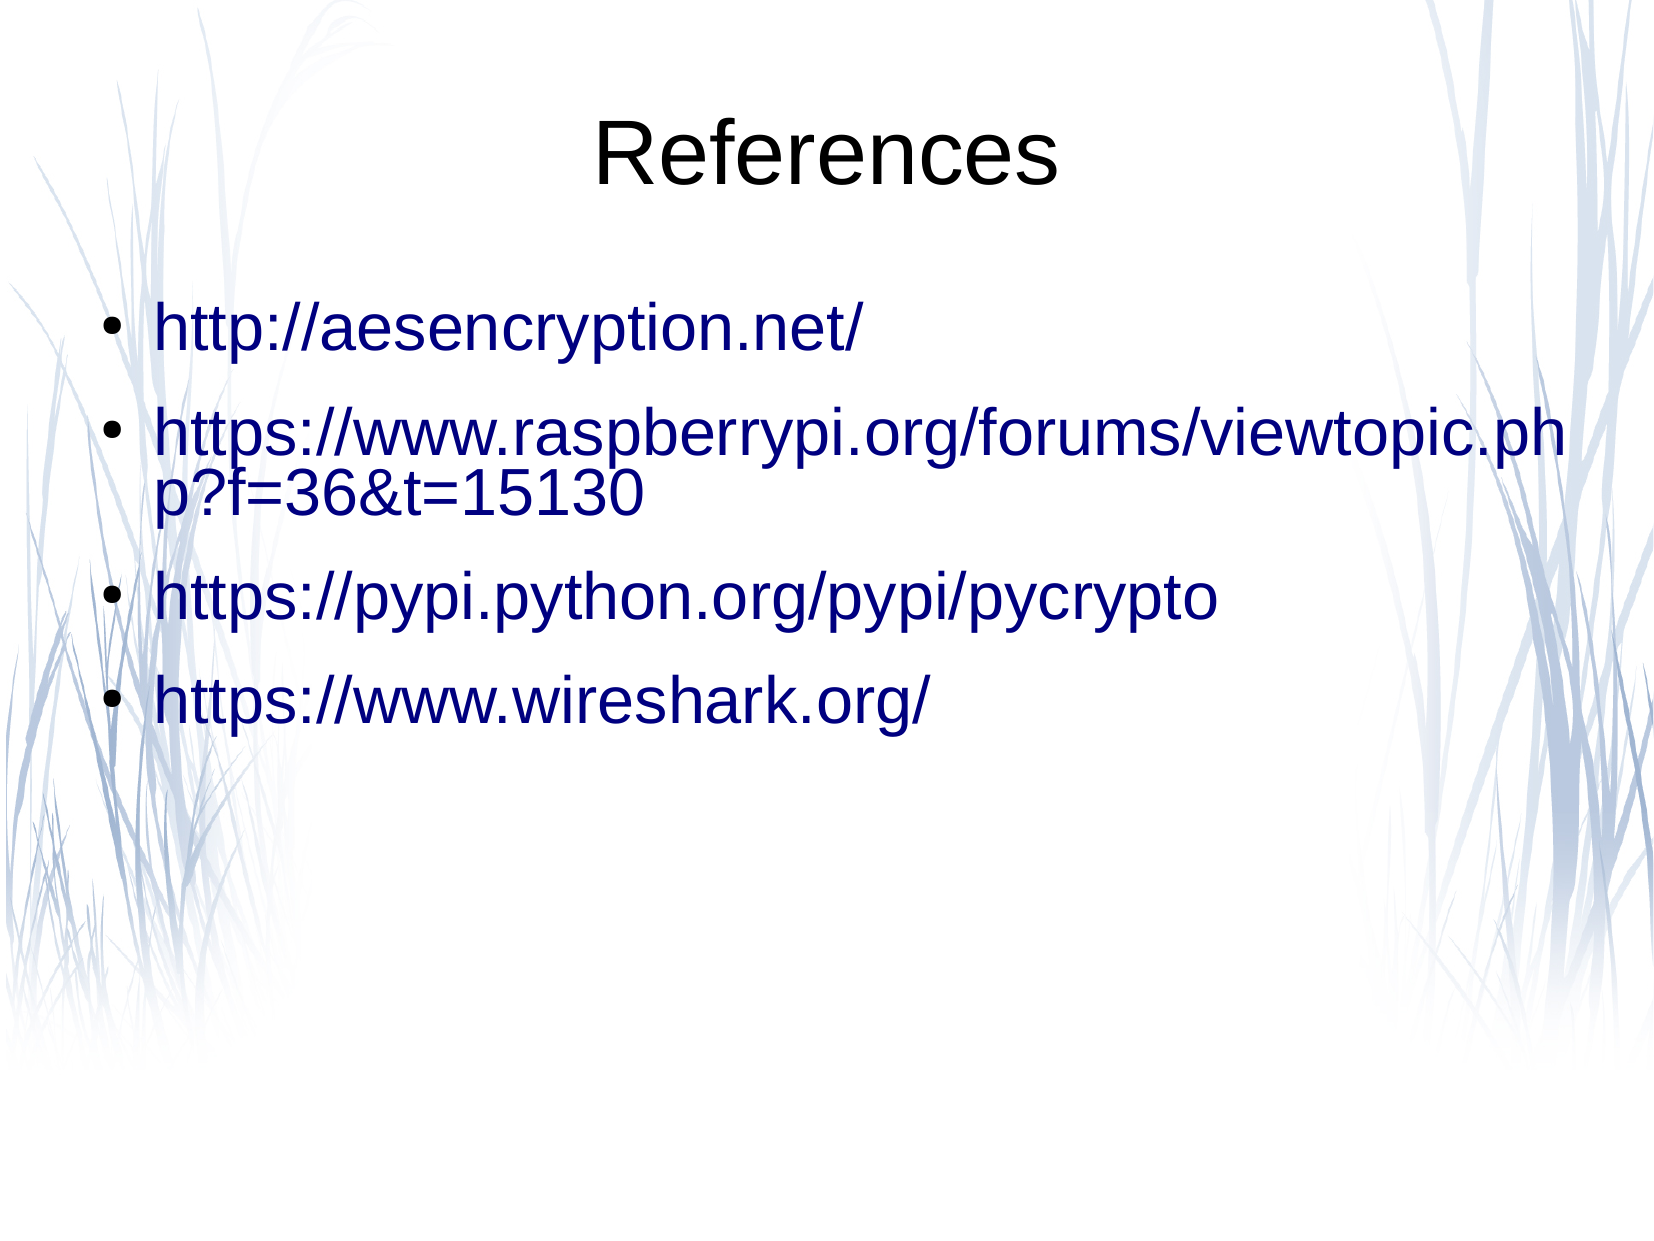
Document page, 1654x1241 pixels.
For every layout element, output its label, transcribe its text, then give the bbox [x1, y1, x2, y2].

list http://aesencryption.net/ https://www.raspberrypi.org/forums/viewtopic.php?f=36&t=15130 https://pypi.python.org/pypi/pycrypto https://www.wireshark.org/ [82, 290, 1571, 1010]
picture [6, 0, 1654, 1241]
title References [82, 49, 1571, 257]
